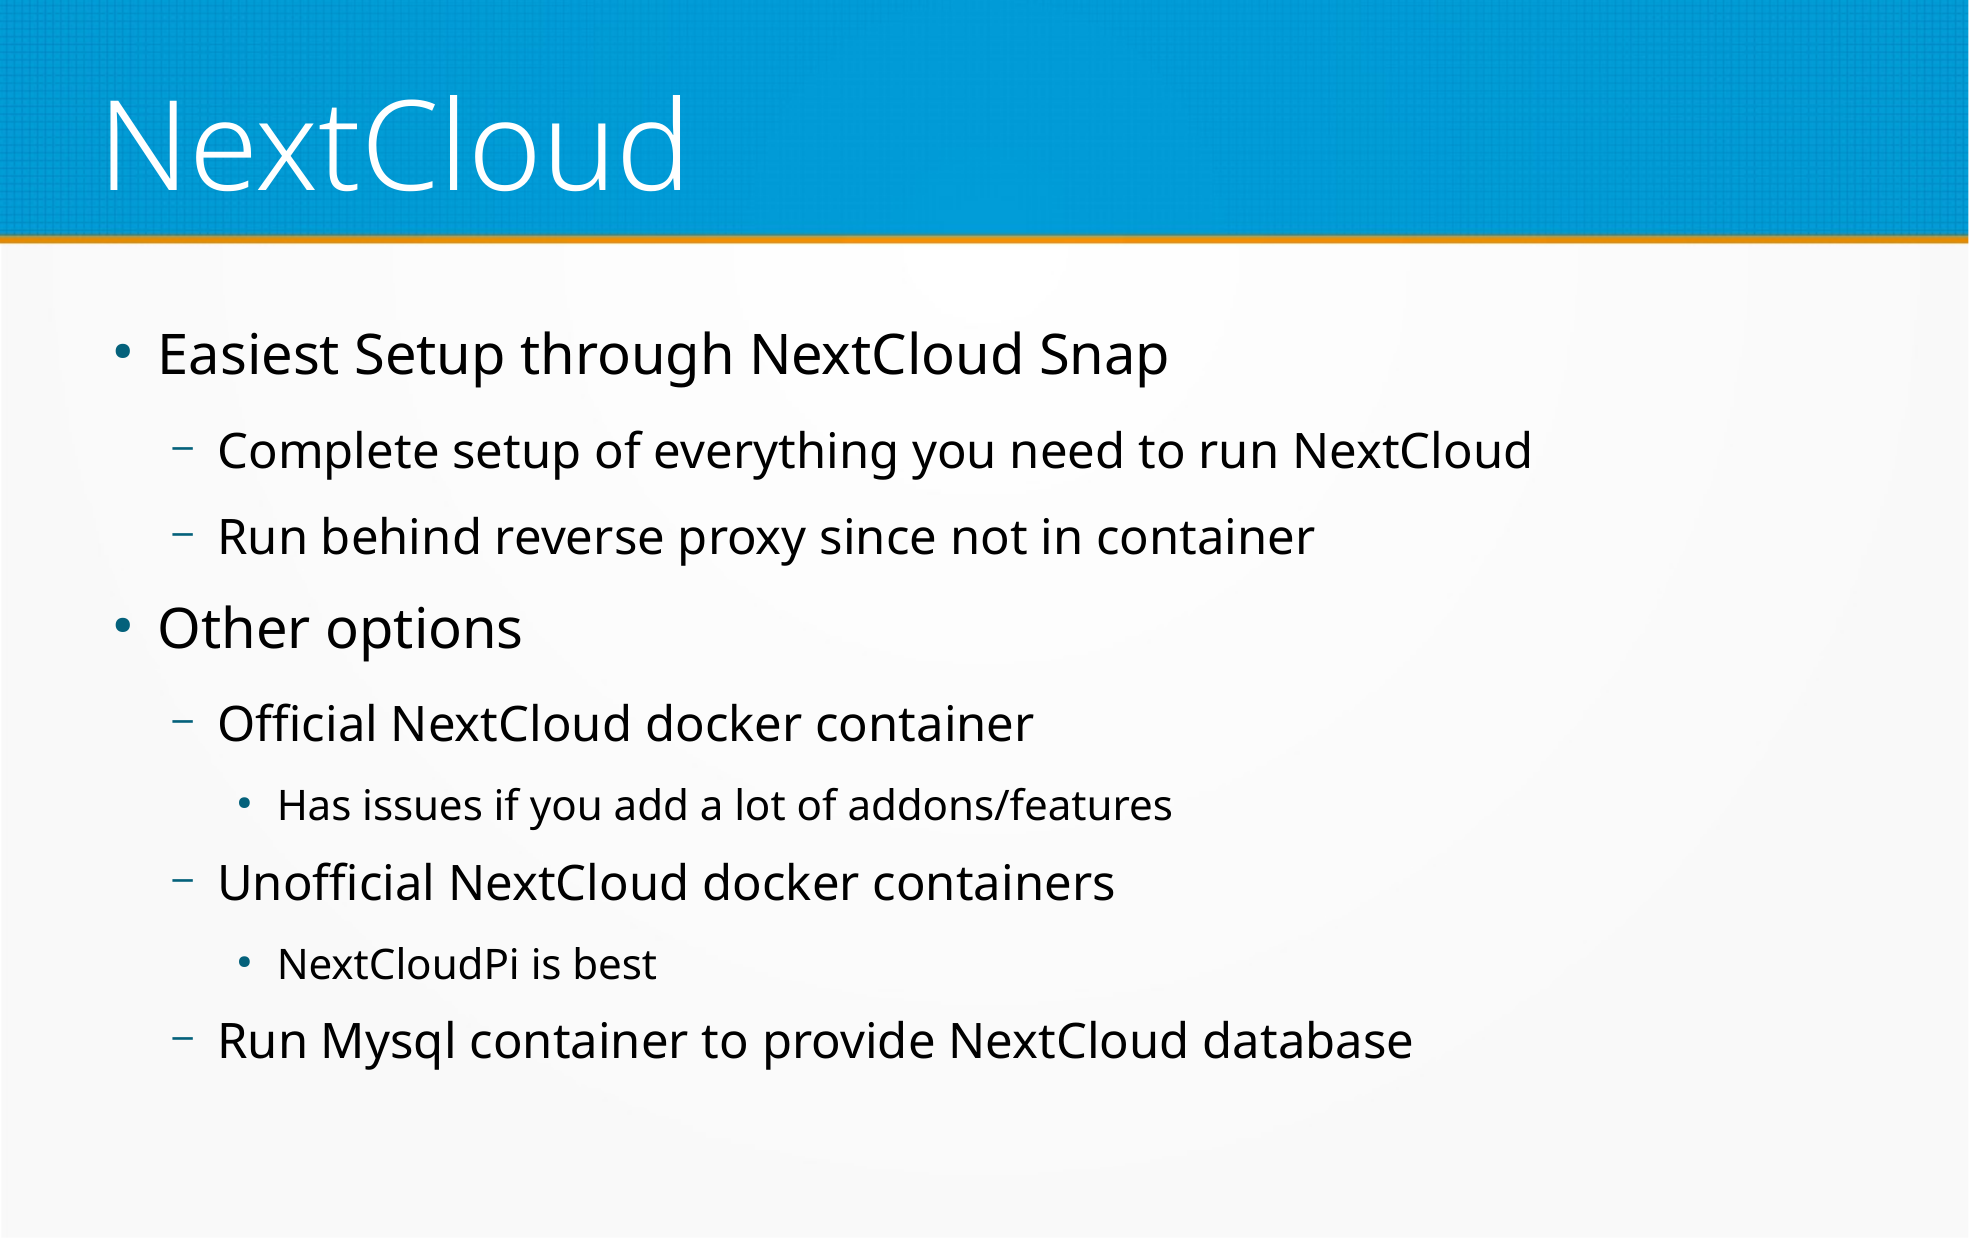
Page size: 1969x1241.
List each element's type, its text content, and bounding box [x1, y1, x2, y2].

title NextCloud [98, 19, 1870, 227]
picture [0, 233, 1969, 1241]
list Easiest Setup through NextCloud Snap Complete setup of everything you need to run NextCloud Run behind reverse proxy since not in container Other options Official NextCloud docker container Has issues if you add a lot of addons/features Unofficial NextCloud docker containers NextCloudPi is best Run Mysql container to provide NextCloud database [98, 315, 1861, 1081]
